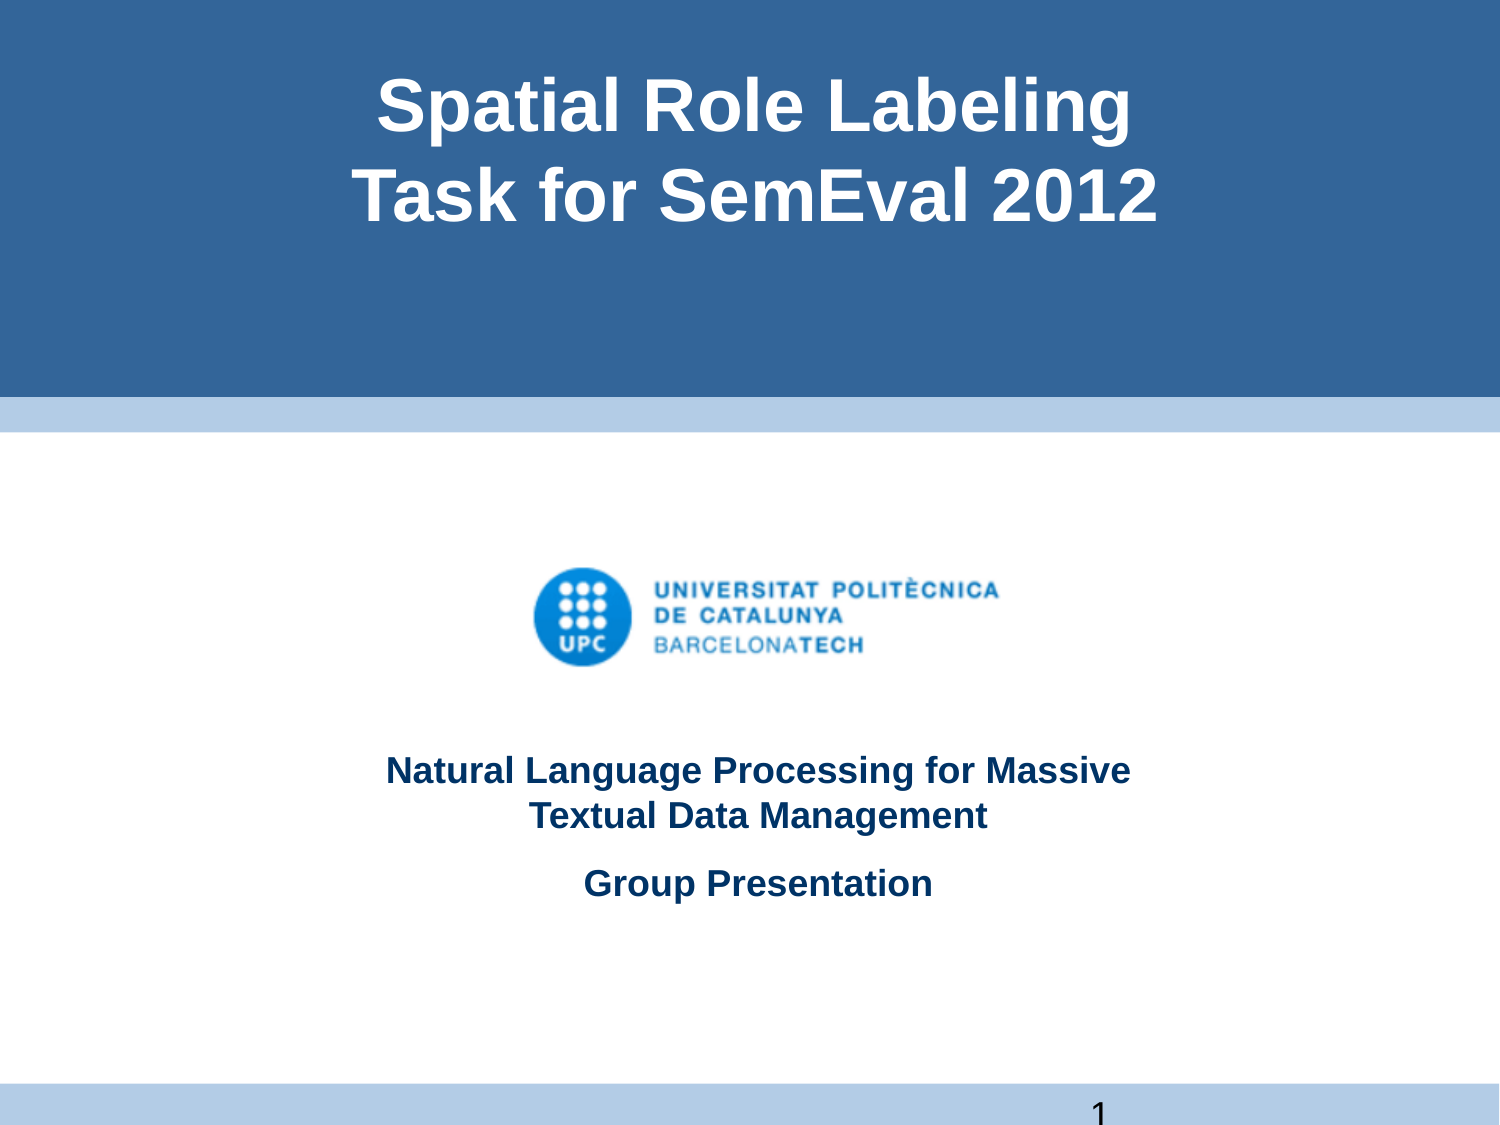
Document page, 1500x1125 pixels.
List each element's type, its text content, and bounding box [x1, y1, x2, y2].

title Spatial Role Labeling Task for SemEval 2012 [100, 48, 1411, 398]
text_box Natural Language Processing for Massive Textual Data Management Group Presentation [324, 738, 1193, 981]
picture [524, 560, 1004, 675]
slide_number <número> [1074, 1083, 1424, 1125]
